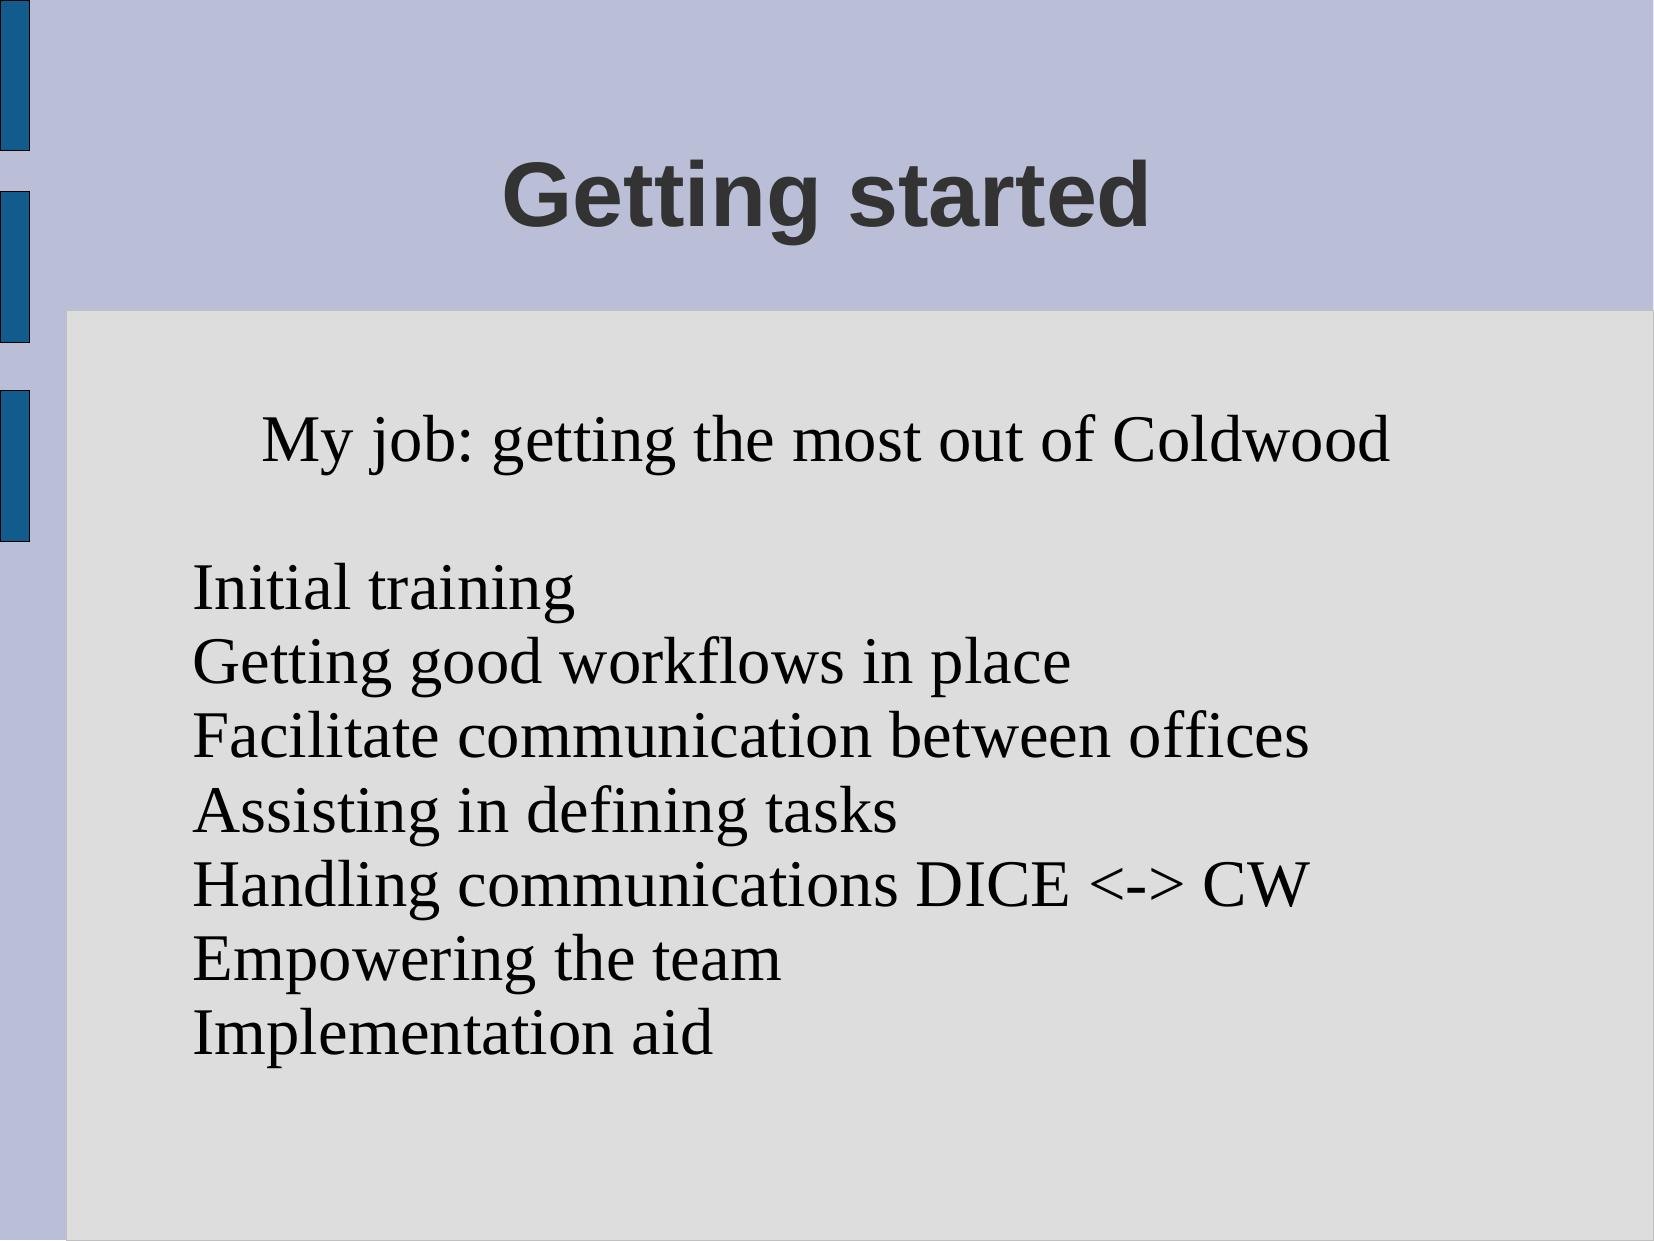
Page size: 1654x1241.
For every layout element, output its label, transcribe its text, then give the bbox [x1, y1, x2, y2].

title Getting started [121, 91, 1534, 299]
subtitle My job: getting the most out of Coldwood Initial training Getting good workflows in place Facilitate communication between offices Assisting in defining tasks Handling communications DICE <-> CW Empowering the team Implementation aid [121, 344, 1534, 1127]
